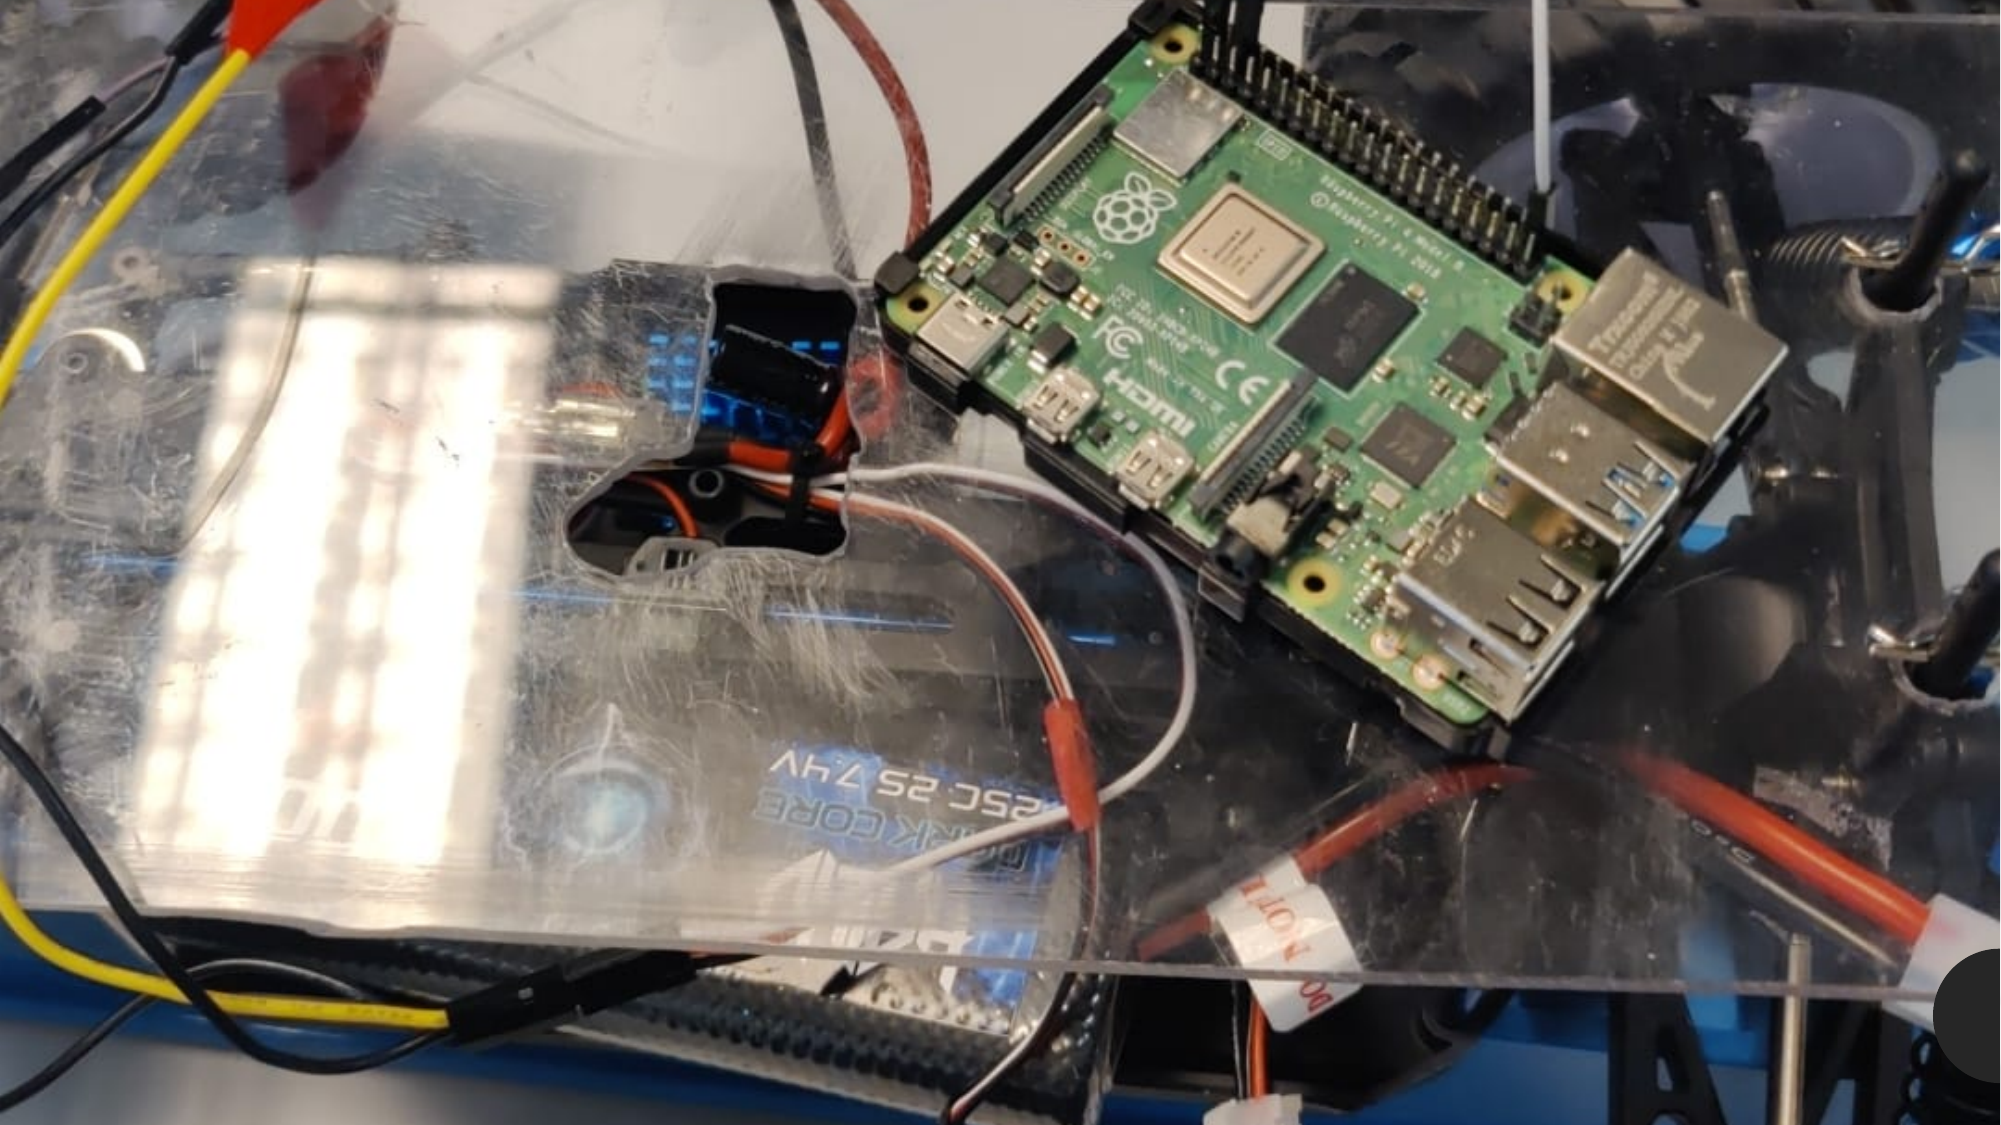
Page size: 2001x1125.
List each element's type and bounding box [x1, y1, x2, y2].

picture [0, 0, 2000, 1125]
text_box [1932, 948, 2000, 1084]
